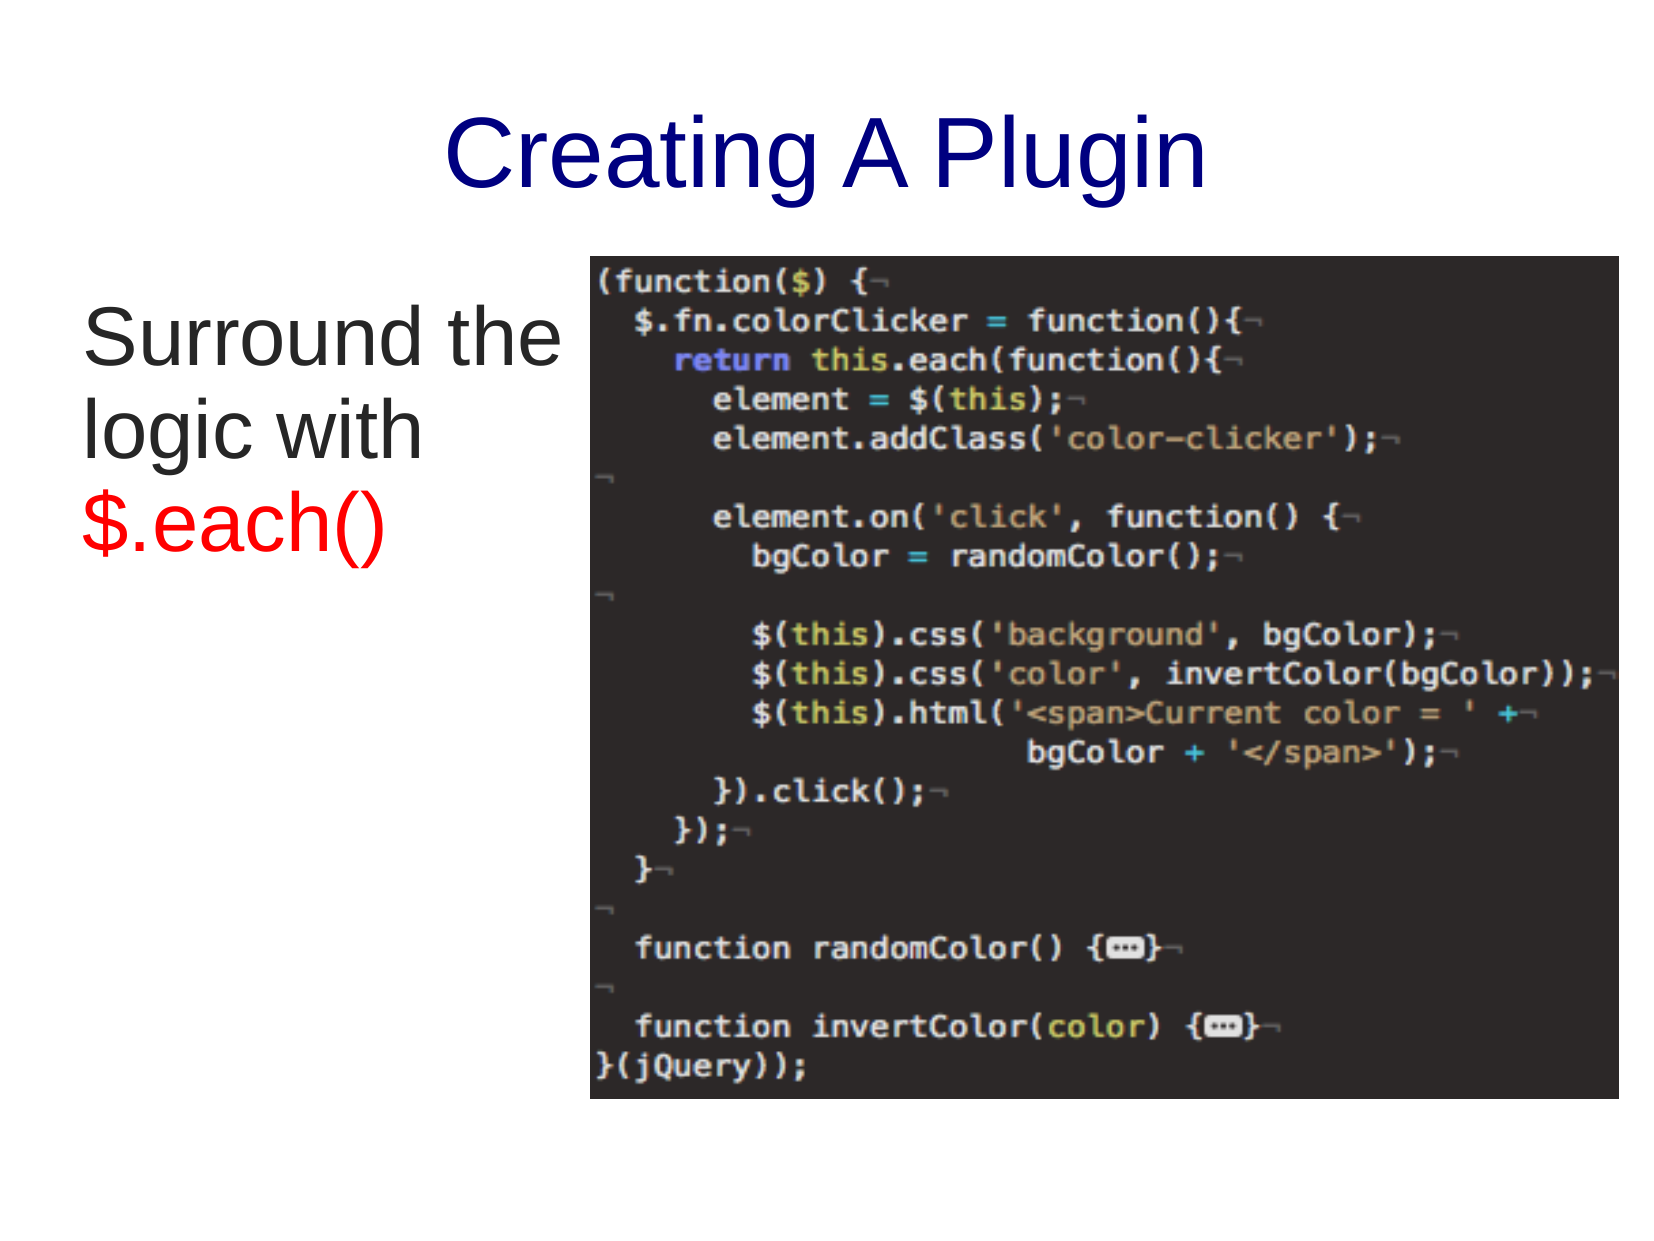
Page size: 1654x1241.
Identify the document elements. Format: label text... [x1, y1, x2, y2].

list Surround the logic with $.each() [82, 290, 610, 1109]
picture [590, 256, 1619, 1099]
title Creating A Plugin [82, 49, 1571, 257]
